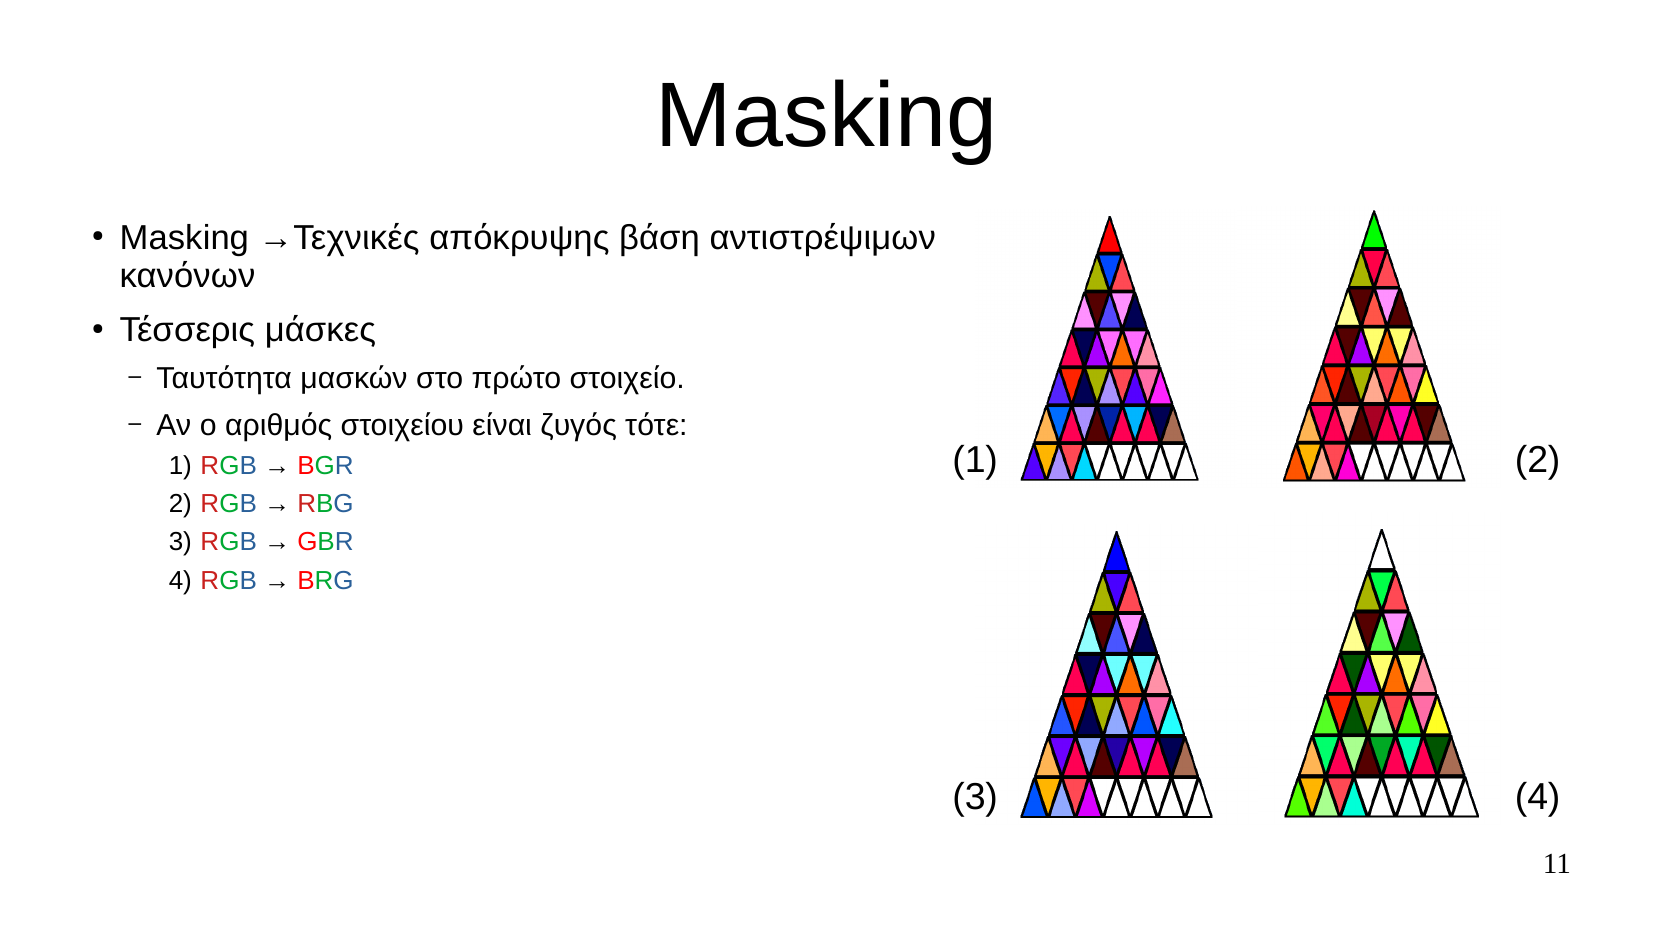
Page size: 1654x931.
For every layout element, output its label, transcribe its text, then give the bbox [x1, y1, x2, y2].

text_box (2) [1500, 430, 1654, 488]
picture [975, 206, 1501, 488]
text_box (3) [937, 768, 1126, 826]
text_box (1) [937, 430, 1126, 488]
list Masking →Τεχνικές απόκρυψης βάση αντιστρέψιμων κανόνων Τέσσερις μάσκες Ταυτότητα μασκών στο πρώτο στοιχείο. Αν ο αριθμός στοιχείου είναι ζυγός τότε: RGB → BGR RGB → RBG RGB → GBR RGB → BRG [82, 217, 1013, 601]
title Masking [82, 37, 1571, 193]
text_box (4) [1500, 768, 1654, 826]
picture [975, 512, 1501, 826]
